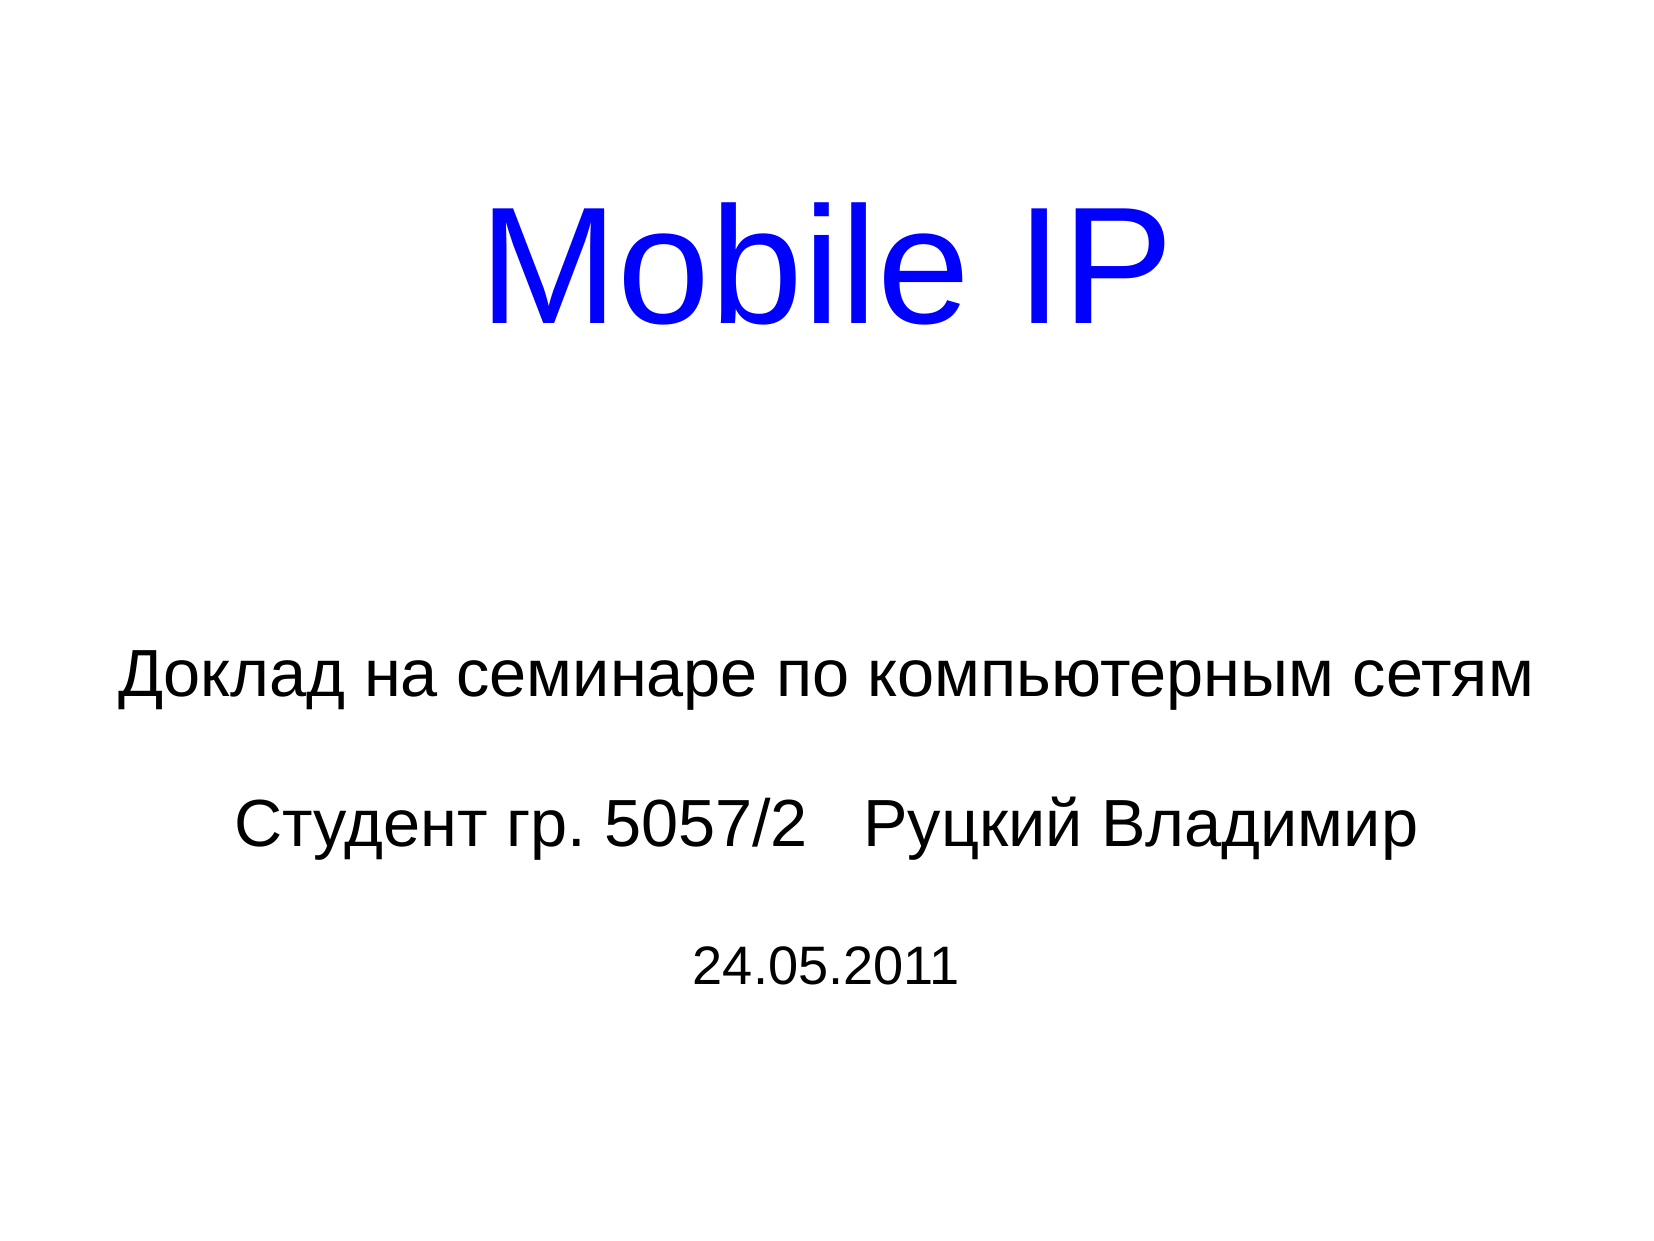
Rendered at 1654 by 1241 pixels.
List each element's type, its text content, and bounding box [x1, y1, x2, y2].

subtitle Доклад на семинаре по компьютерным сетям Студент гр. 5057/2 Руцкий Владимир 24.05.2011 [82, 523, 1571, 1109]
title Mobile IP [82, 49, 1571, 483]
